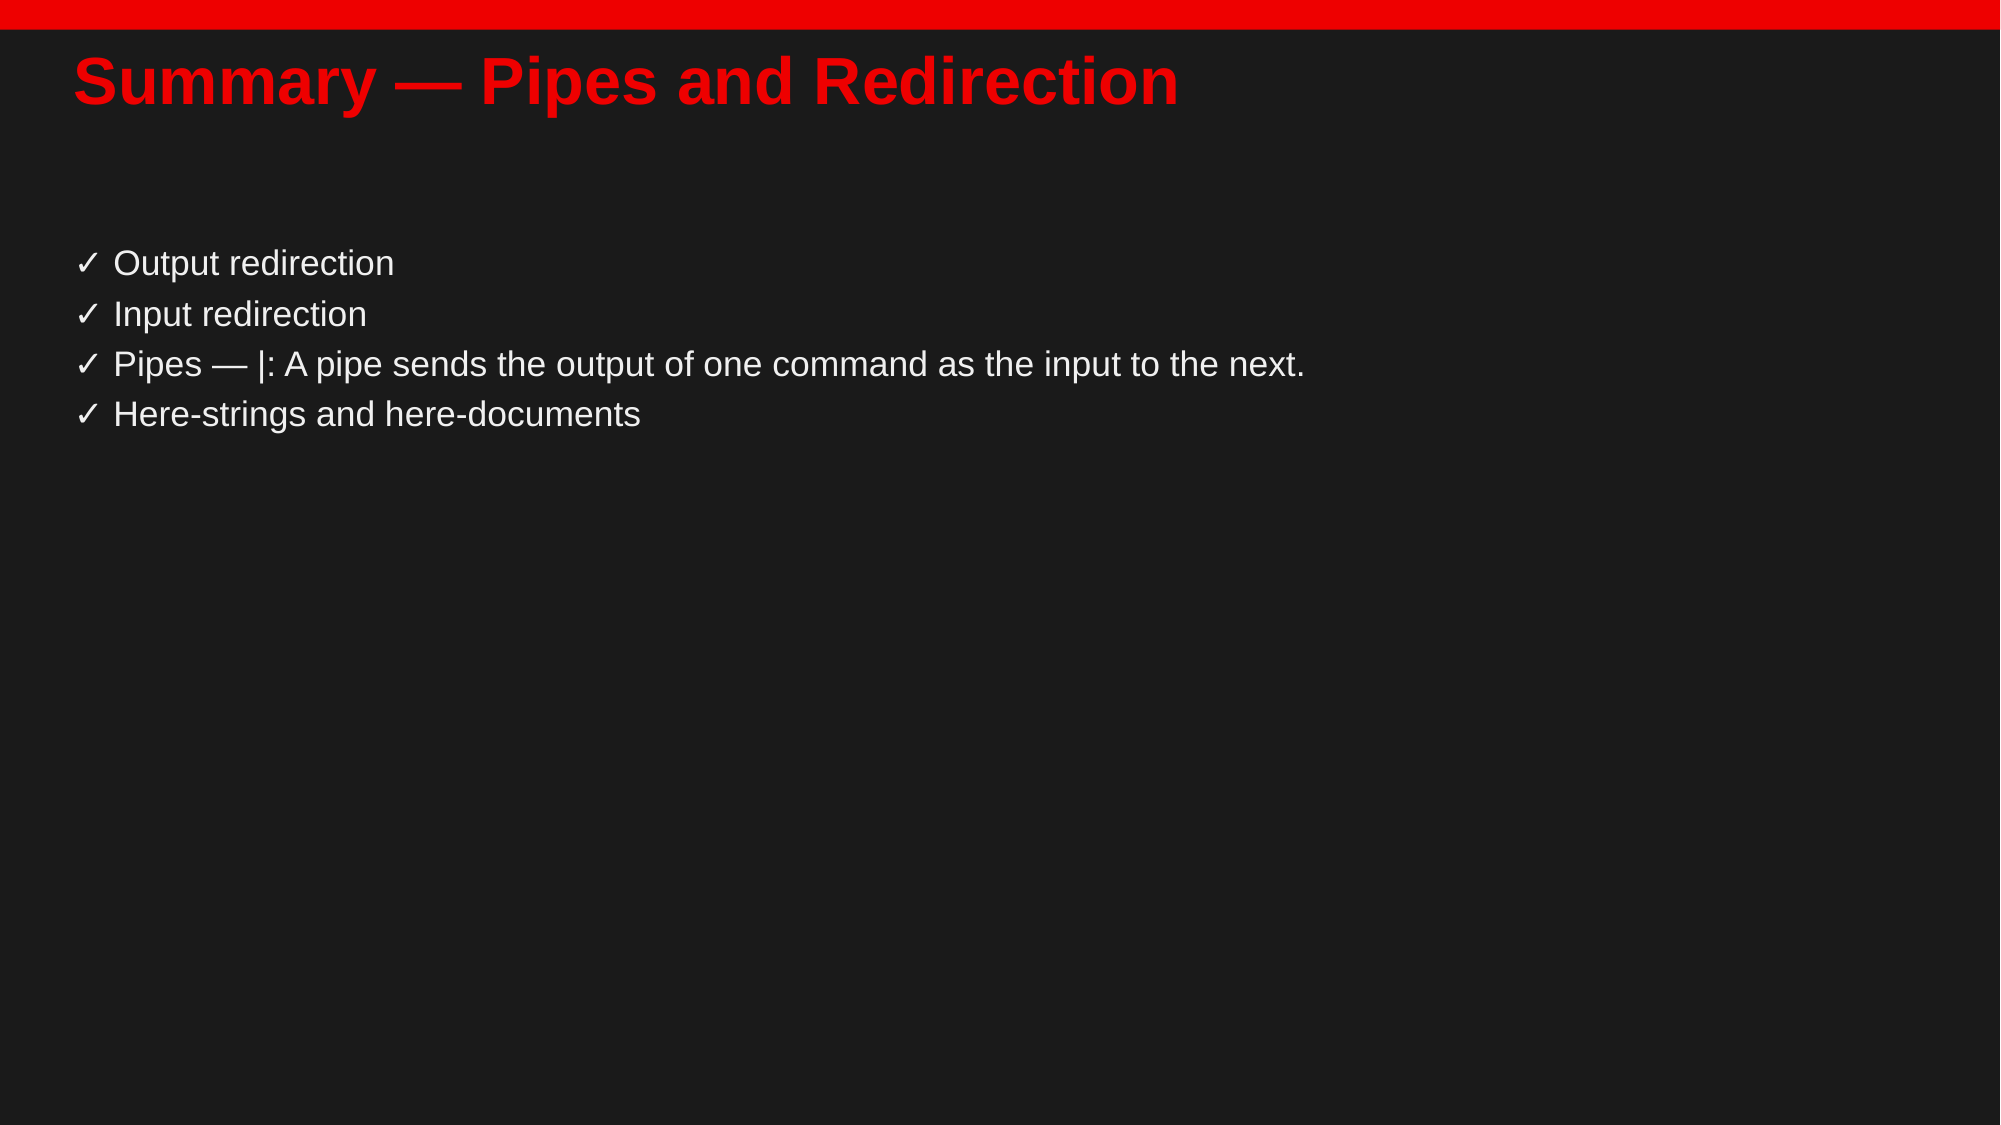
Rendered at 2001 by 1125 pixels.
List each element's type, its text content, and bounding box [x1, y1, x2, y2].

text_box [0, 0, 2001, 30]
text_box ✓ Output redirection ✓ Input redirection ✓ Pipes — |: A pipe sends the output of one command as the input to the next. ✓ Here-strings and here-documents [59, 236, 1942, 1037]
text_box Summary — Pipes and Redirection [59, 36, 1942, 208]
